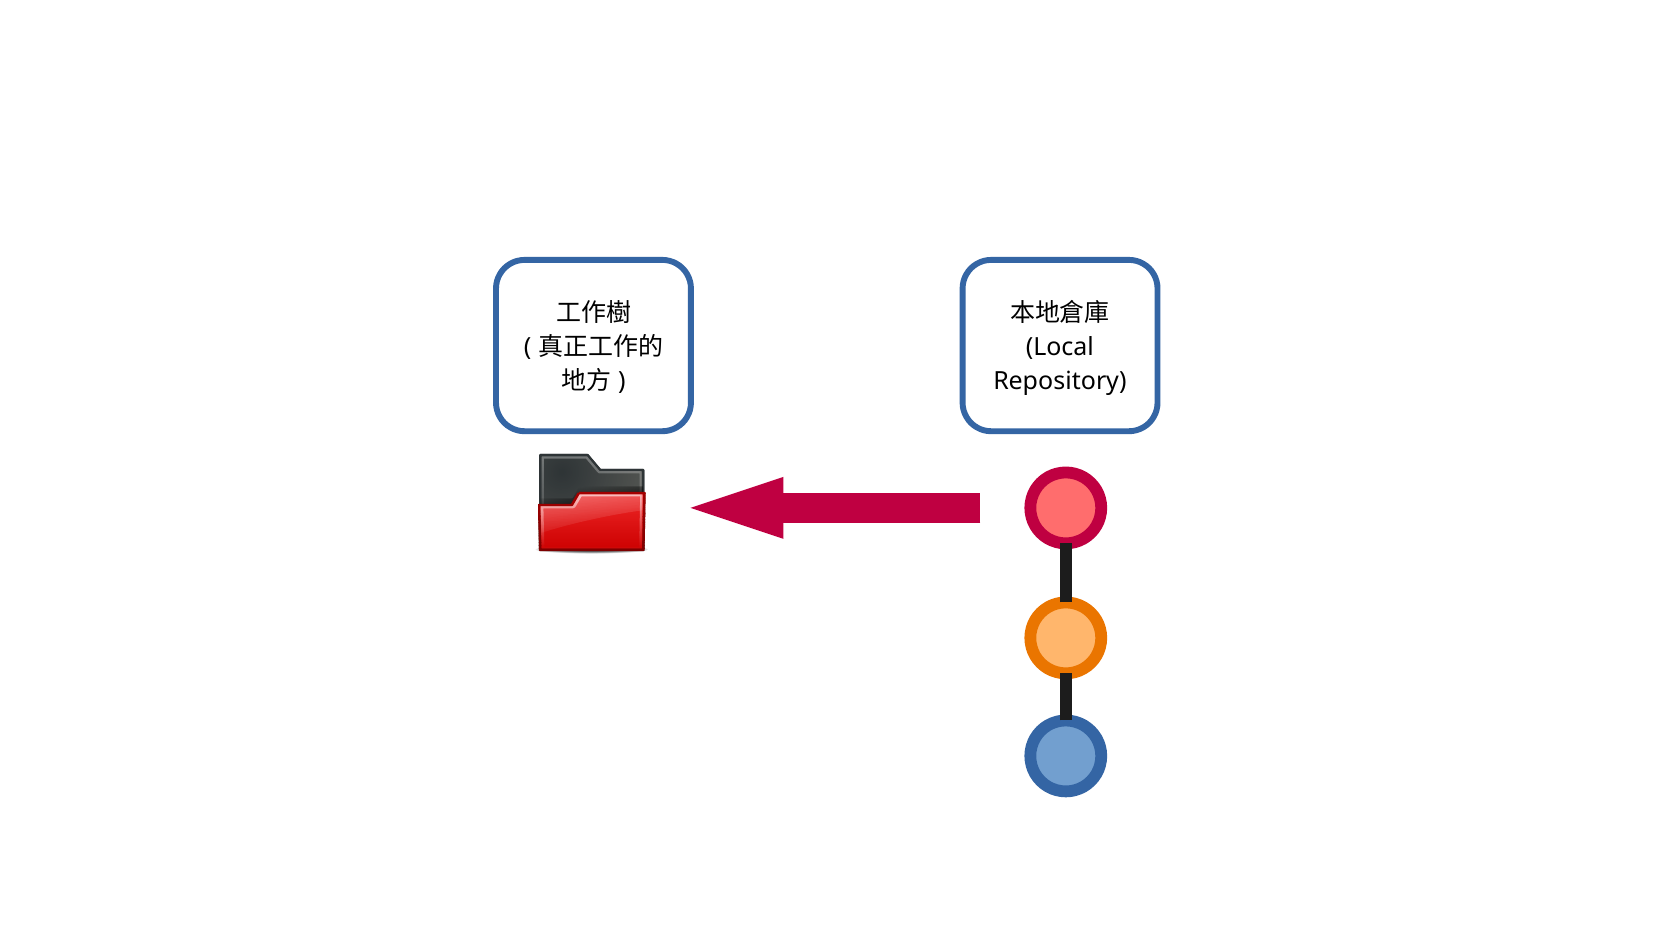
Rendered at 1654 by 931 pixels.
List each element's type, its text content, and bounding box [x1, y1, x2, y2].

text_box [1030, 602, 1102, 673]
text_box 本地倉庫 (Local Repository) [962, 259, 1158, 432]
text_box 工作樹 (真正工作的地方) [496, 259, 691, 432]
picture [534, 444, 650, 560]
text_box [1030, 720, 1102, 792]
text_box [1030, 472, 1102, 543]
